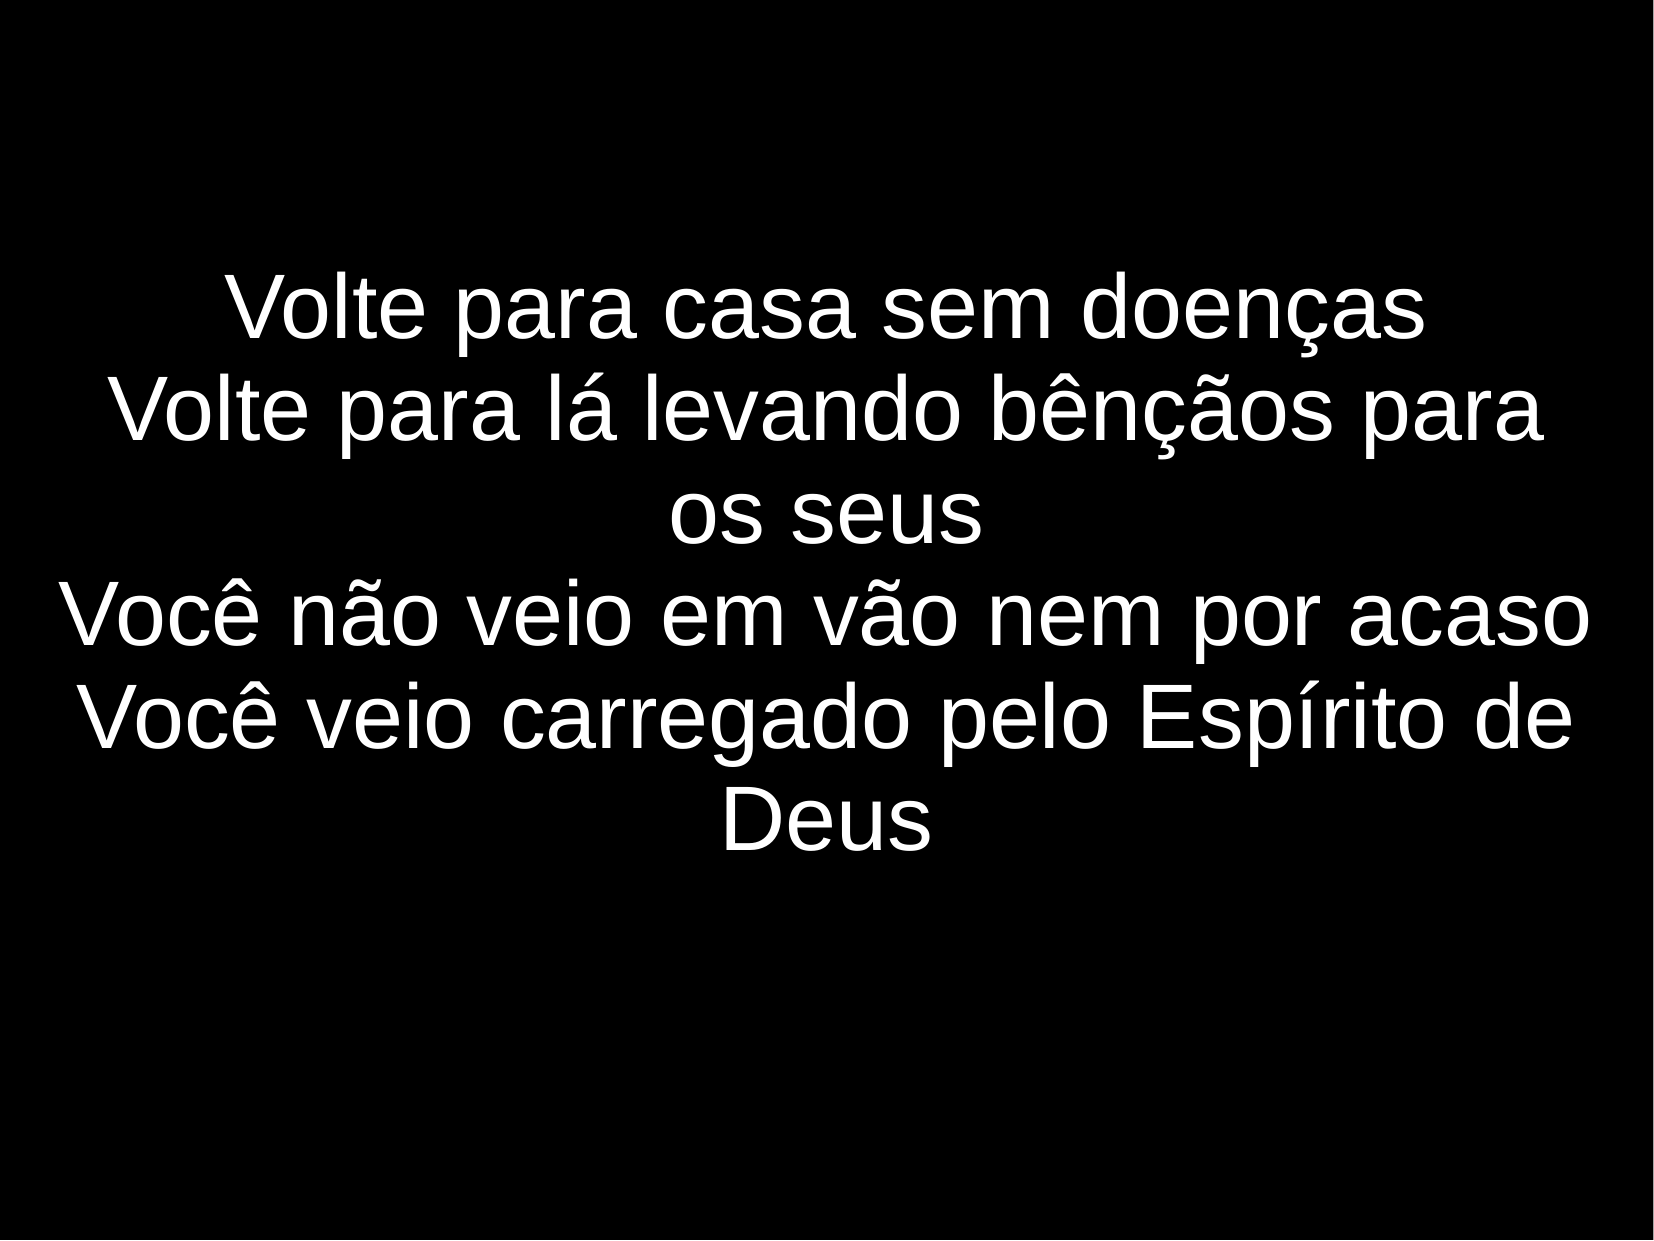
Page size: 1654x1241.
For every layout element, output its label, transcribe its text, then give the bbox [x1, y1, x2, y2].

subtitle Volte para casa sem doenças Volte para lá levando bênçãos para os seus Você não veio em vão nem por acaso Você veio carregado pelo Espírito de Deus [47, 35, 1607, 1193]
